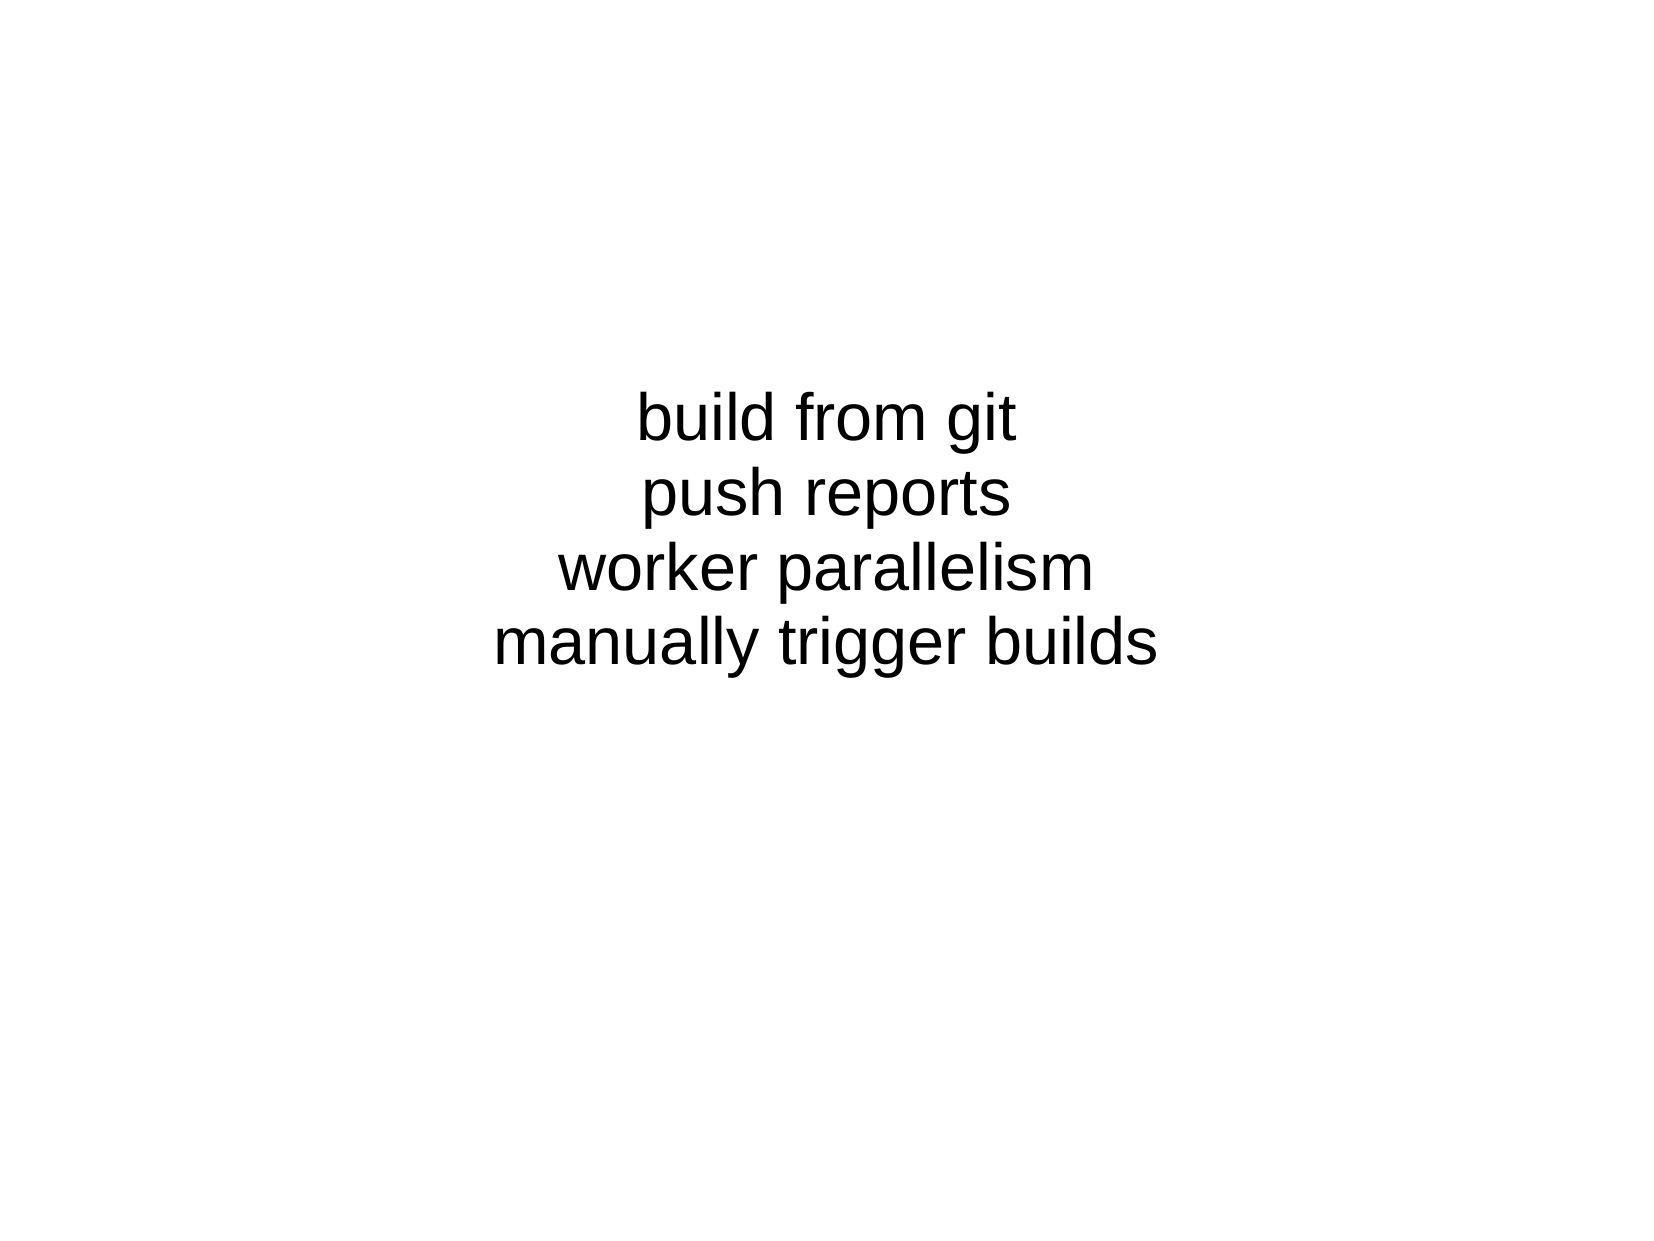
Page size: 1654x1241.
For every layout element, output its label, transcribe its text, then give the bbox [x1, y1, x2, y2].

subtitle build from git push reports worker parallelism manually trigger builds [82, 49, 1571, 1010]
